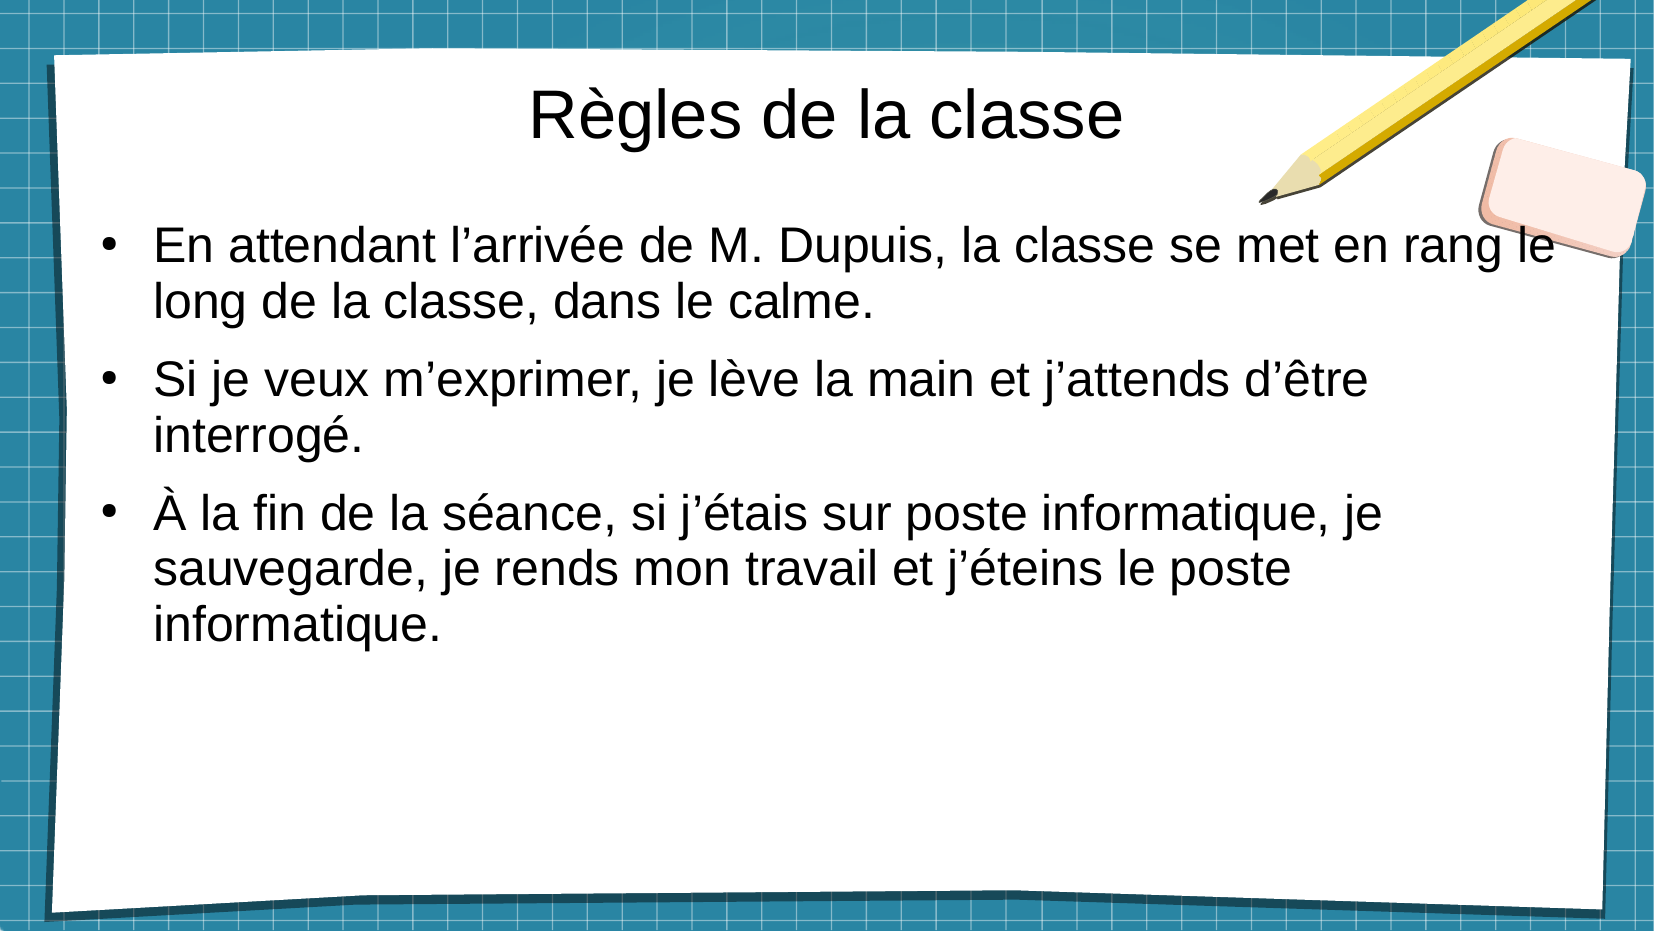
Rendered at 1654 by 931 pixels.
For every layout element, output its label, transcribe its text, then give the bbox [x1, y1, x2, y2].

list En attendant l’arrivée de M. Dupuis, la classe se met en rang le long de la classe, dans le calme. Si je veux m’exprimer, je lève la main et j’attends d’être interrogé. À la fin de la séance, si j’étais sur poste informatique, je sauvegarde, je rends mon travail et j’éteins le poste informatique. [82, 217, 1571, 758]
title Règles de la classe [82, 37, 1571, 193]
